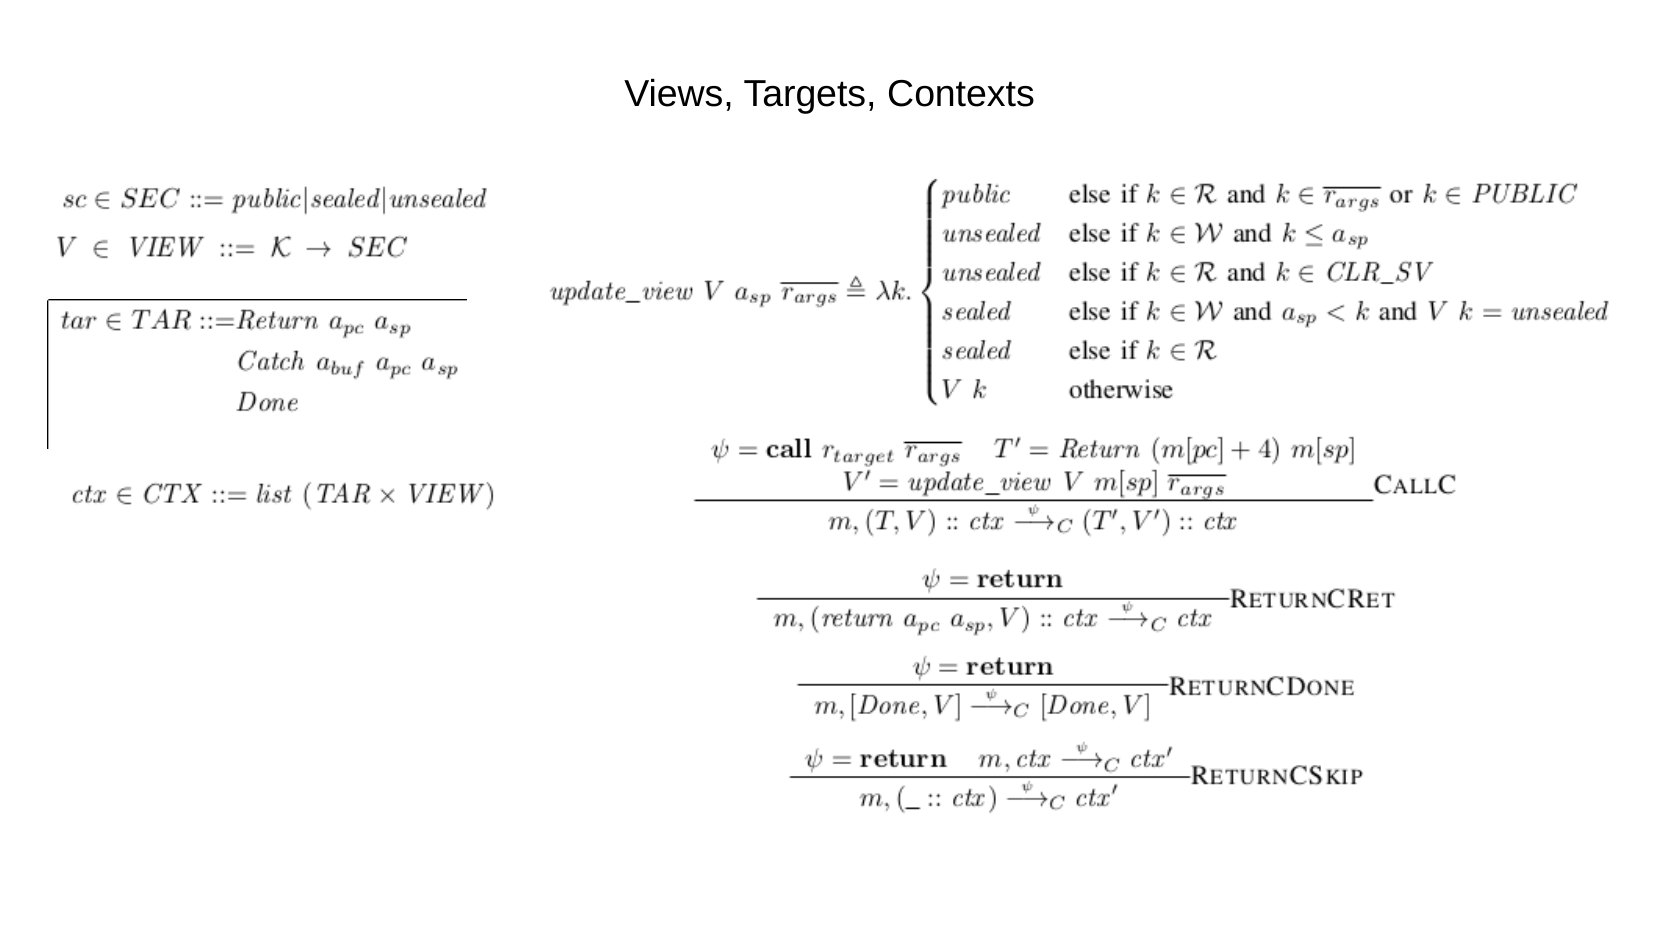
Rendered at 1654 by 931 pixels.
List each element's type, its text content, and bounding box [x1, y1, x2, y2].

picture [53, 145, 1654, 826]
text_box Views, Targets, Contexts [609, 64, 1051, 122]
picture [47, 299, 467, 449]
